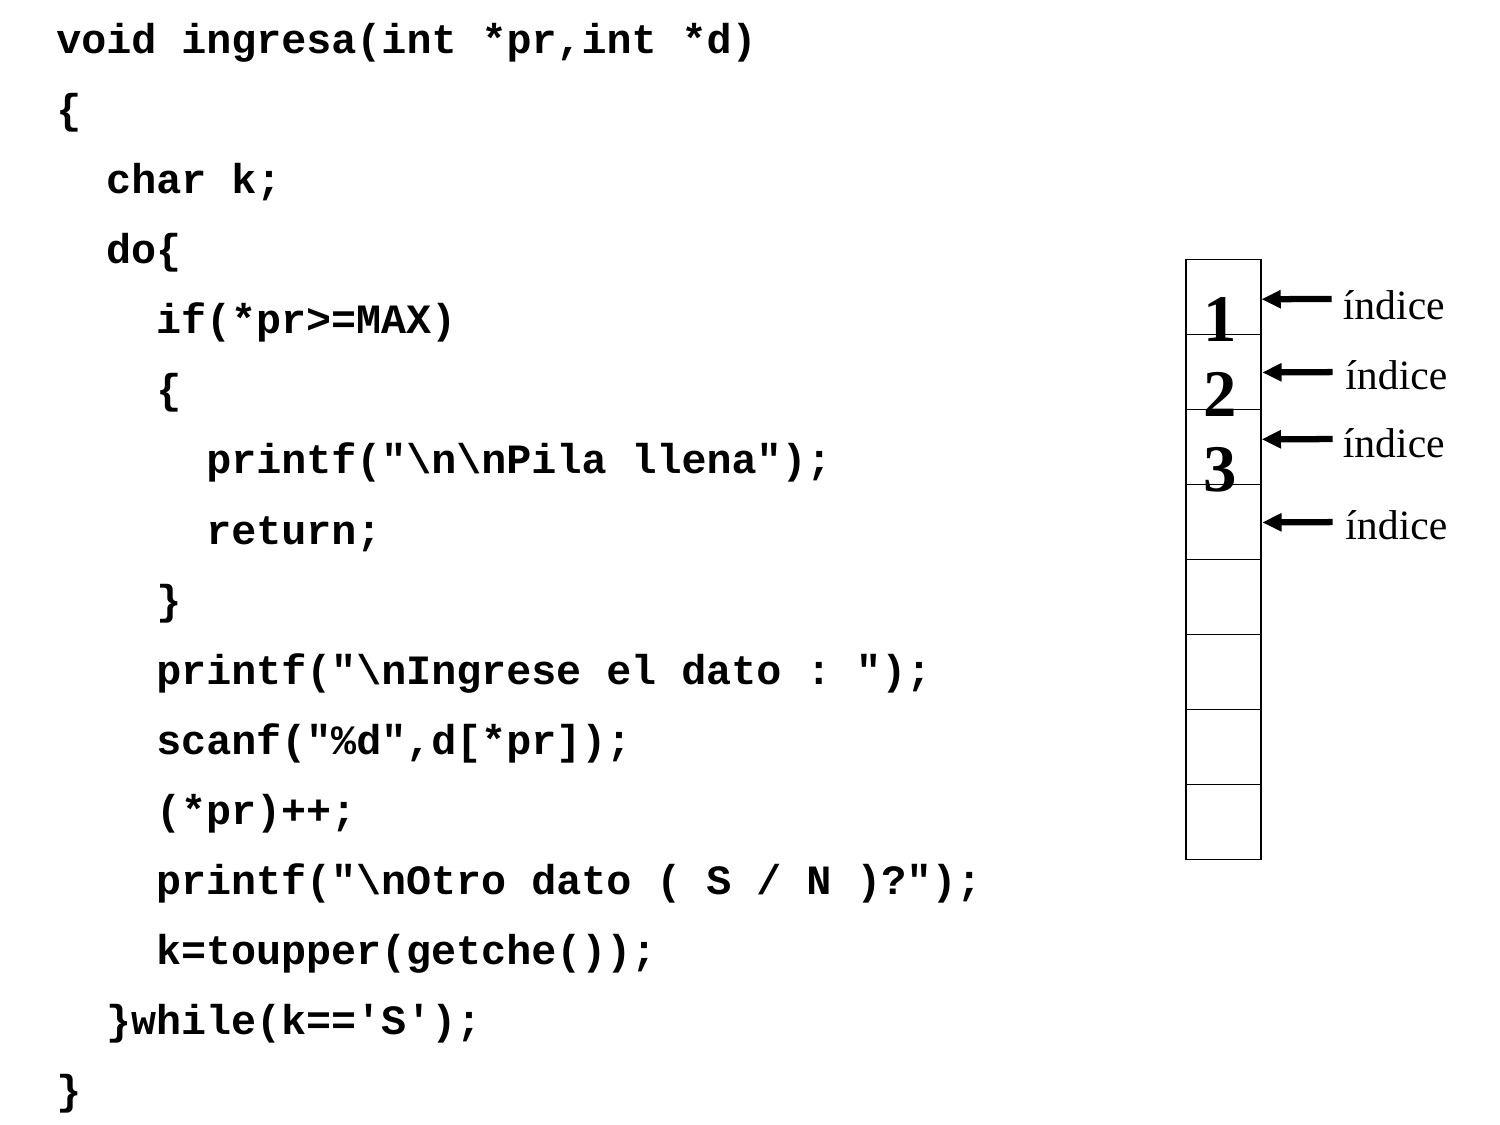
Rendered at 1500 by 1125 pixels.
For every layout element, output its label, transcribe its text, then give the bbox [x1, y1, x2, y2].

text_box do{ [41, 214, 197, 280]
text_box if(*pr>=MAX) [41, 284, 472, 350]
text_box (*pr)++; [41, 774, 372, 841]
text_box printf("\n\nPila llena"); [41, 424, 847, 491]
text_box printf("\nOtro dato ( S / N )?"); [41, 844, 997, 911]
text_box [1186, 259, 1262, 860]
text_box índice [1343, 497, 1449, 543]
text_box índice [1341, 415, 1447, 461]
text_box char k; [41, 144, 297, 210]
text_box { [41, 354, 197, 420]
text_box } [41, 564, 197, 631]
text_box k=toupper(getche()); [41, 914, 672, 981]
text_box void ingresa(int *pr,int *d) [41, 4, 772, 70]
text_box índice [1343, 347, 1449, 393]
text_box return; [41, 494, 397, 561]
text_box índice [1341, 277, 1447, 323]
text_box printf("\nIngrese el dato : "); [41, 634, 947, 701]
text_box } [41, 1055, 97, 1121]
text_box { [41, 74, 97, 140]
text_box 2 [1198, 350, 1243, 396]
text_box scanf("%d",d[*pr]); [41, 704, 647, 771]
text_box }while(k=='S'); [41, 984, 497, 1051]
text_box 1 [1198, 275, 1243, 321]
text_box 3 [1198, 425, 1243, 471]
